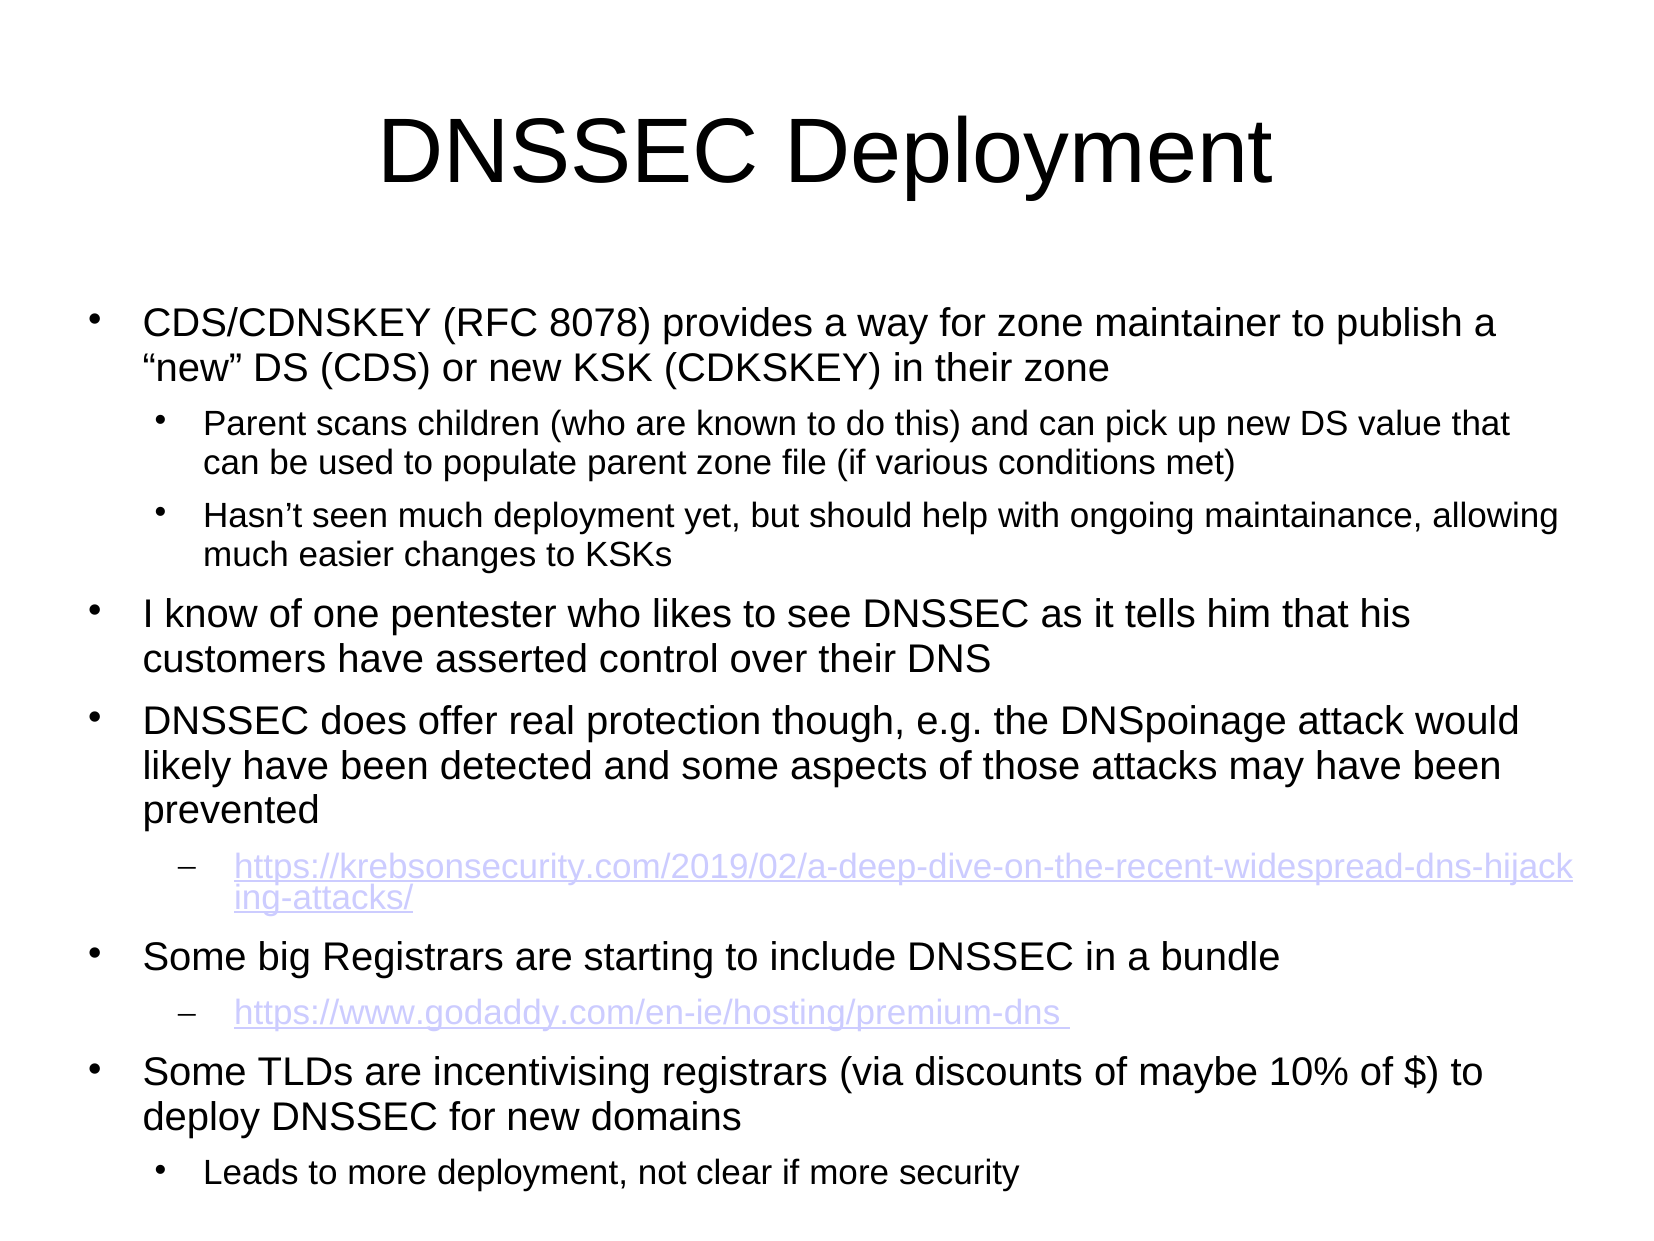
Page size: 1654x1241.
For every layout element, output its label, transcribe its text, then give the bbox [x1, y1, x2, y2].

list CDS/CDNSKEY (RFC 8078) provides a way for zone maintainer to publish a “new” DS (CDS) or new KSK (CDKSKEY) in their zone Parent scans children (who are known to do this) and can pick up new DS value that can be used to populate parent zone file (if various conditions met) Hasn’t seen much deployment yet, but should help with ongoing maintainance, allowing much easier changes to KSKs I know of one pentester who likes to see DNSSEC as it tells him that his customers have asserted control over their DNS DNSSEC does offer real protection though, e.g. the DNSpoinage attack would likely have been detected and some aspects of those attacks may have been prevented https://krebsonsecurity.com/2019/02/a-deep-dive-on-the-recent-widespread-dns-hijacking-attacks/ Some big Registrars are starting to include DNSSEC in a bundle https://www.godaddy.com/en-ie/hosting/premium-dns Some TLDs are incentivising registrars (via discounts of maybe 10% of $) to deploy DNSSEC for new domains Leads to more deployment, not clear if more security [88, 295, 1575, 1174]
title DNSSEC Deployment [82, 49, 1570, 256]
